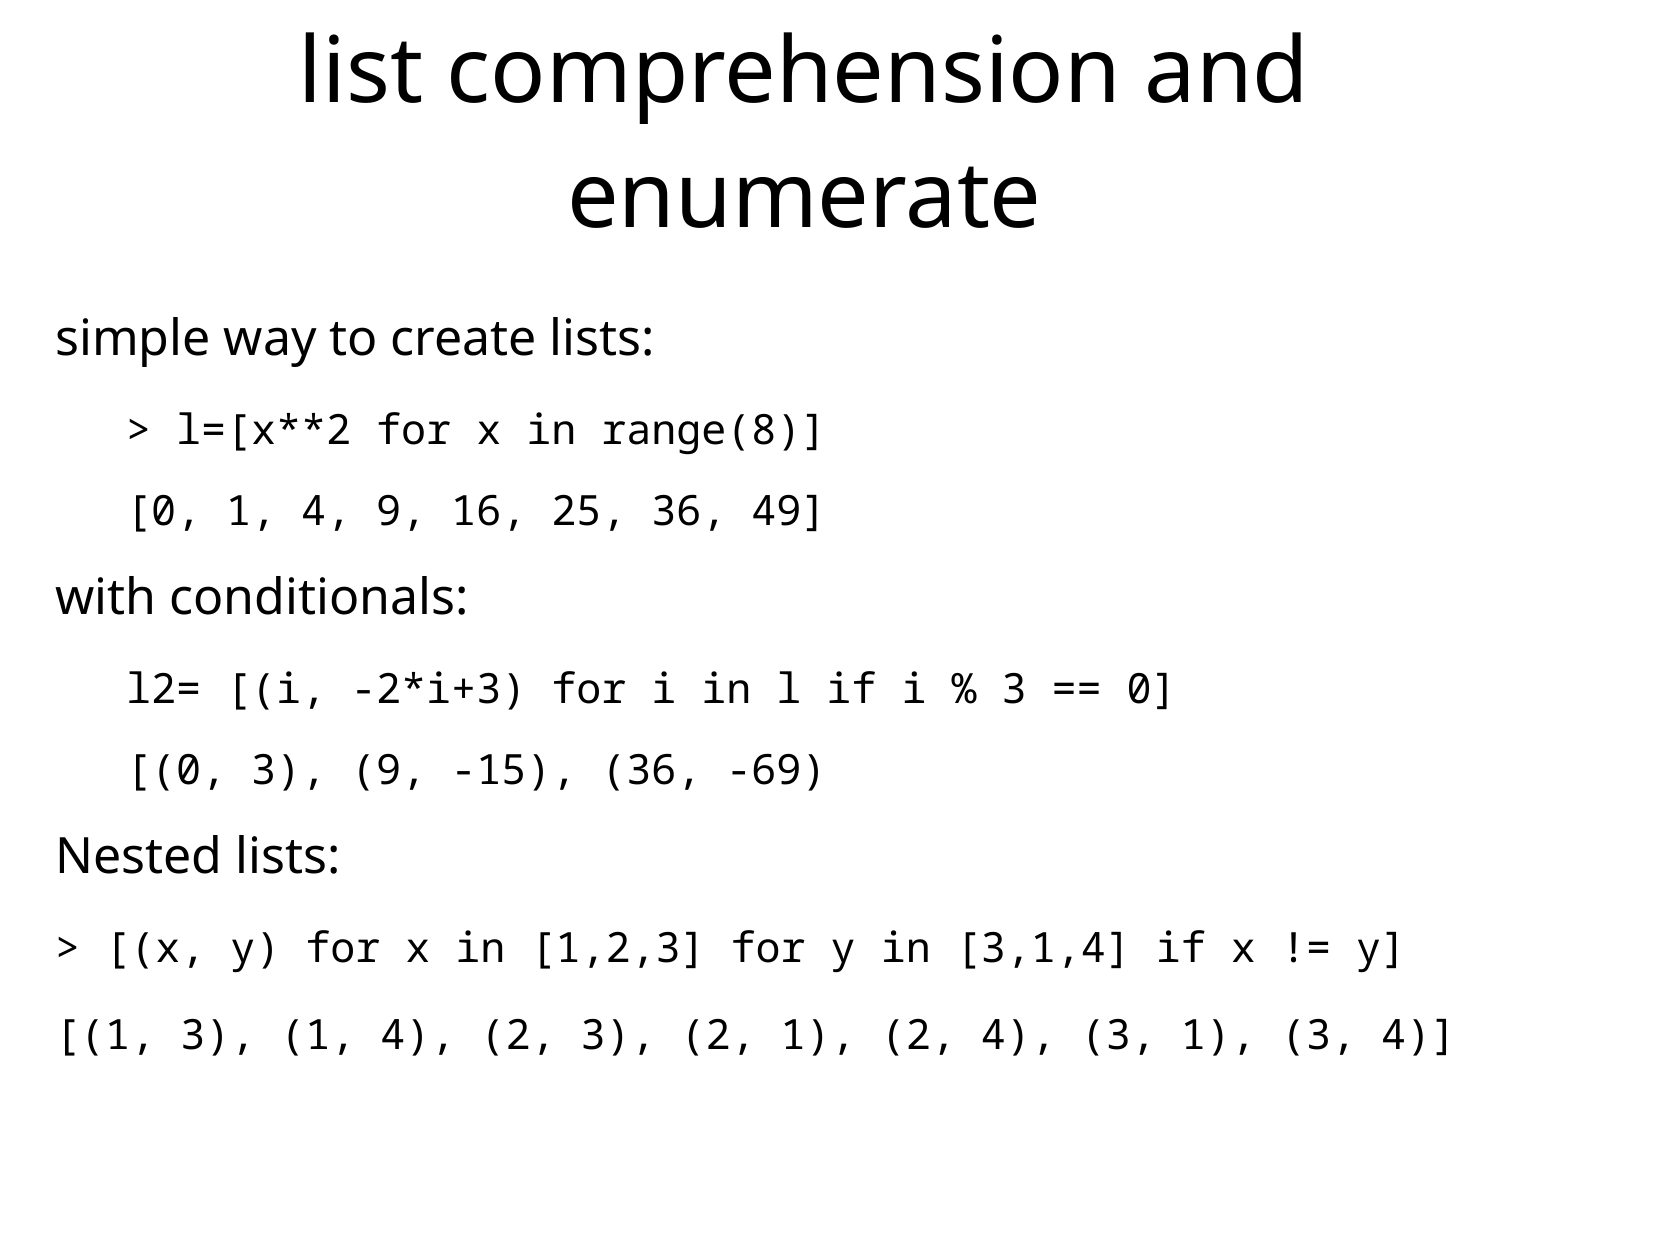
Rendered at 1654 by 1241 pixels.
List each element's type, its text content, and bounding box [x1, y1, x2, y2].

list simple way to create lists: > l=[x**2 for x in range(8)] [0, 1, 4, 9, 16, 25, 36, 49] with conditionals: l2= [(i, -2*i+3) for i in l if i % 3 == 0] [(0, 3), (9, -15), (36, -69) Nested lists: > [(x, y) for x in [1,2,3] for y in [3,1,4] if x != y] [(1, 3), (1, 4), (2, 3), (2, 1), (2, 4), (3, 1), (3, 4)] [37, 302, 1591, 1106]
title list comprehension and enumerate [79, 22, 1531, 237]
